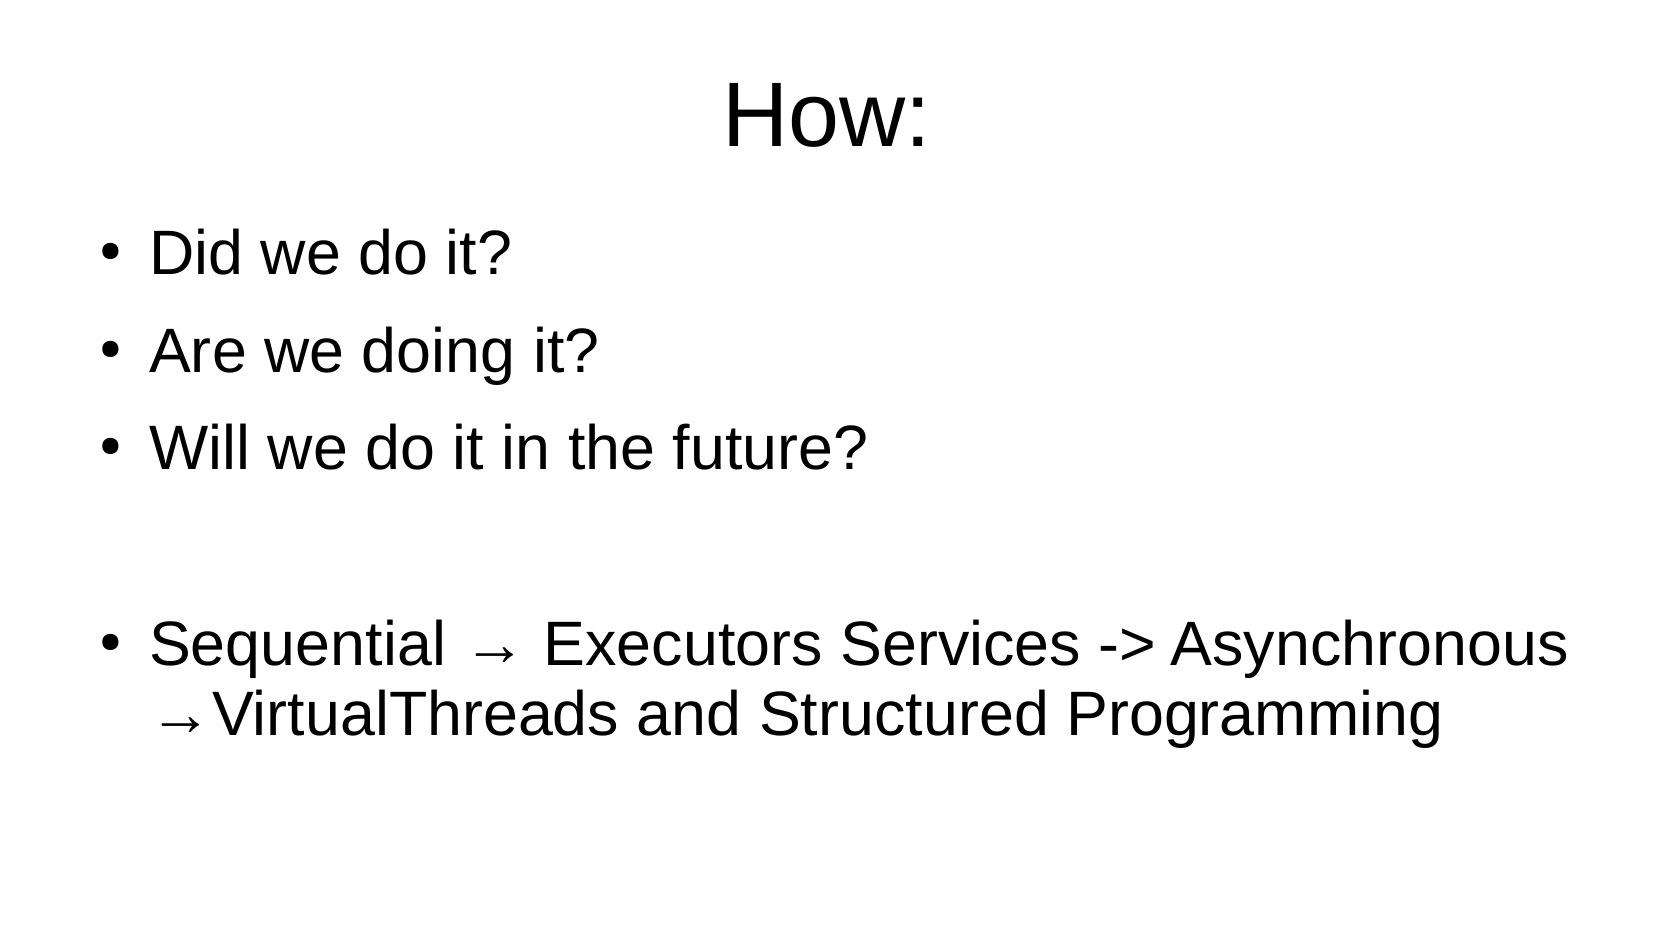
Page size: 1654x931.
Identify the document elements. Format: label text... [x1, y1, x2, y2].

title How: [82, 37, 1571, 193]
list Did we do it? Are we doing it? Will we do it in the future? Sequential → Executors Services -> Asynchronous →VirtualThreads and Structured Programming [82, 217, 1571, 758]
